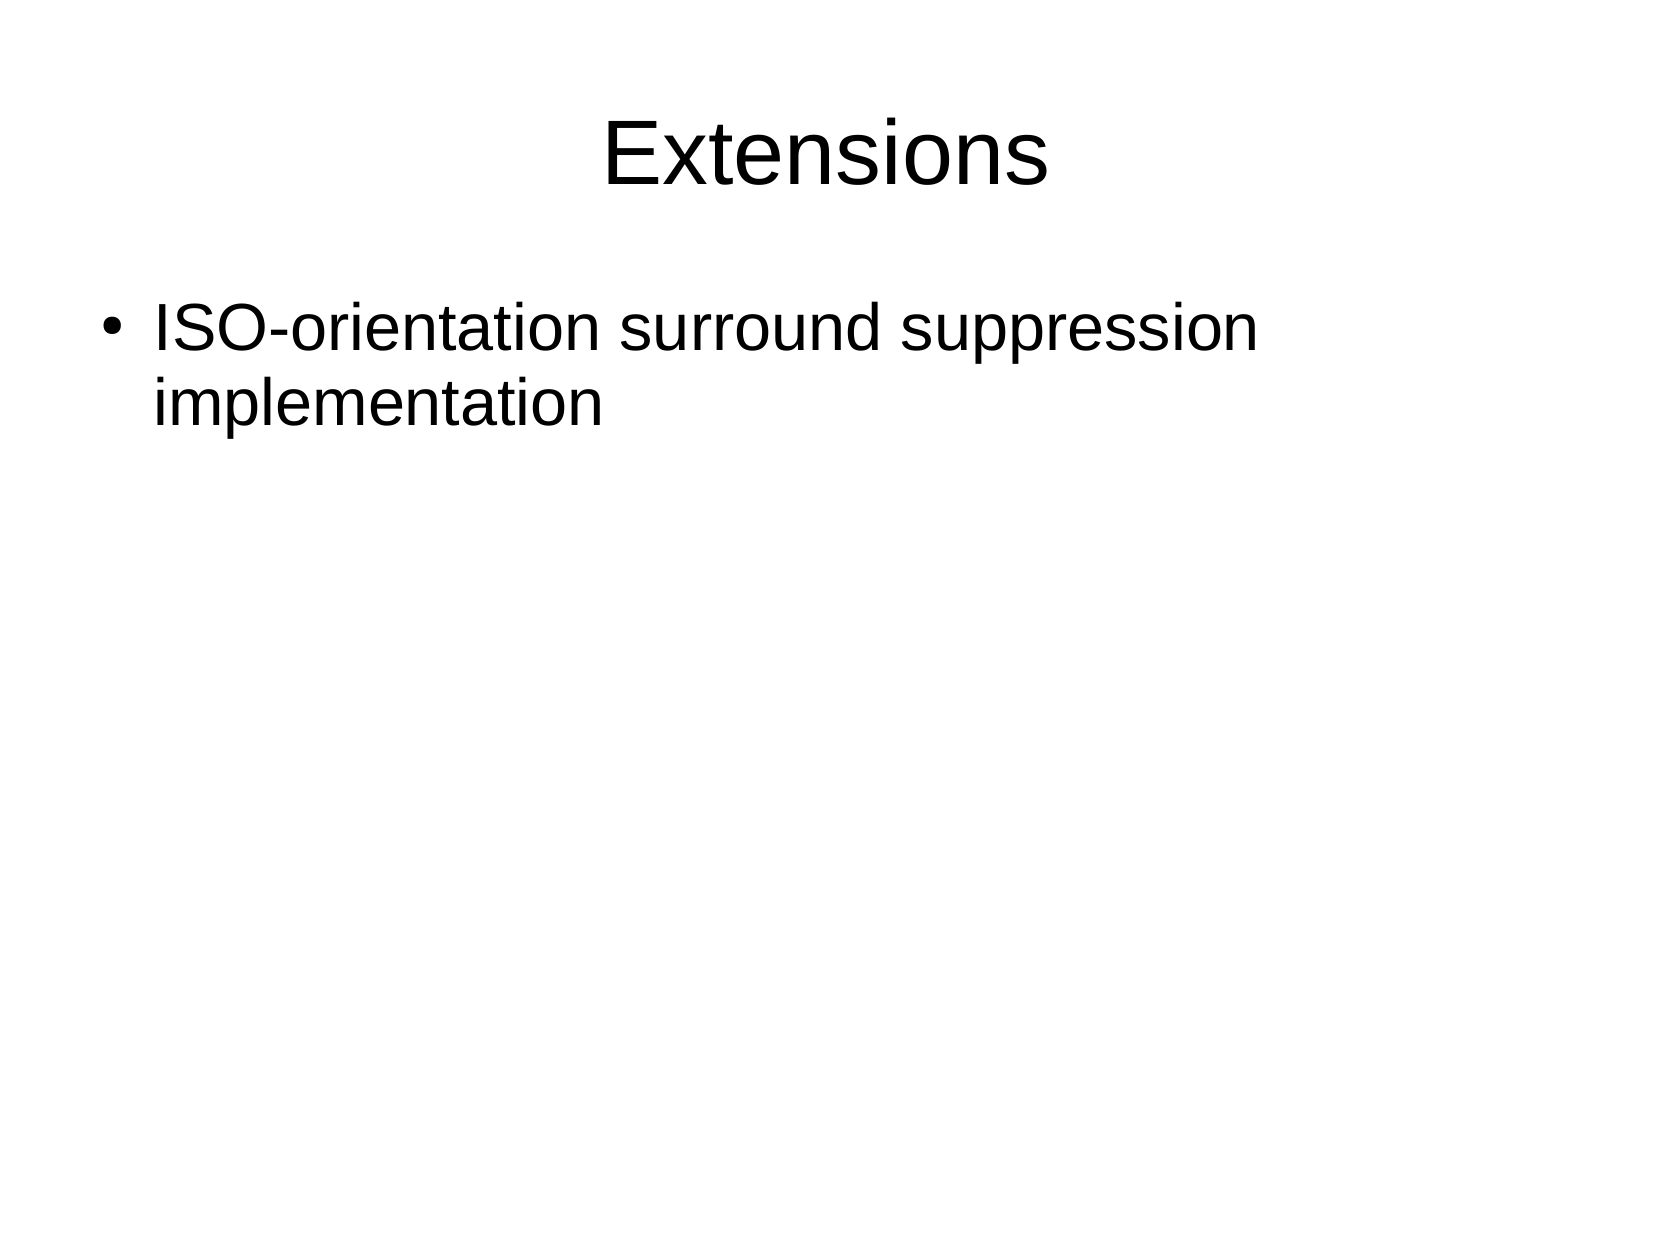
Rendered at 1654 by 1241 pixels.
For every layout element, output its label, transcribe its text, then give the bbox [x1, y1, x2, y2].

title Extensions [82, 49, 1571, 257]
list ISO-orientation surround suppression implementation [82, 290, 1538, 1010]
